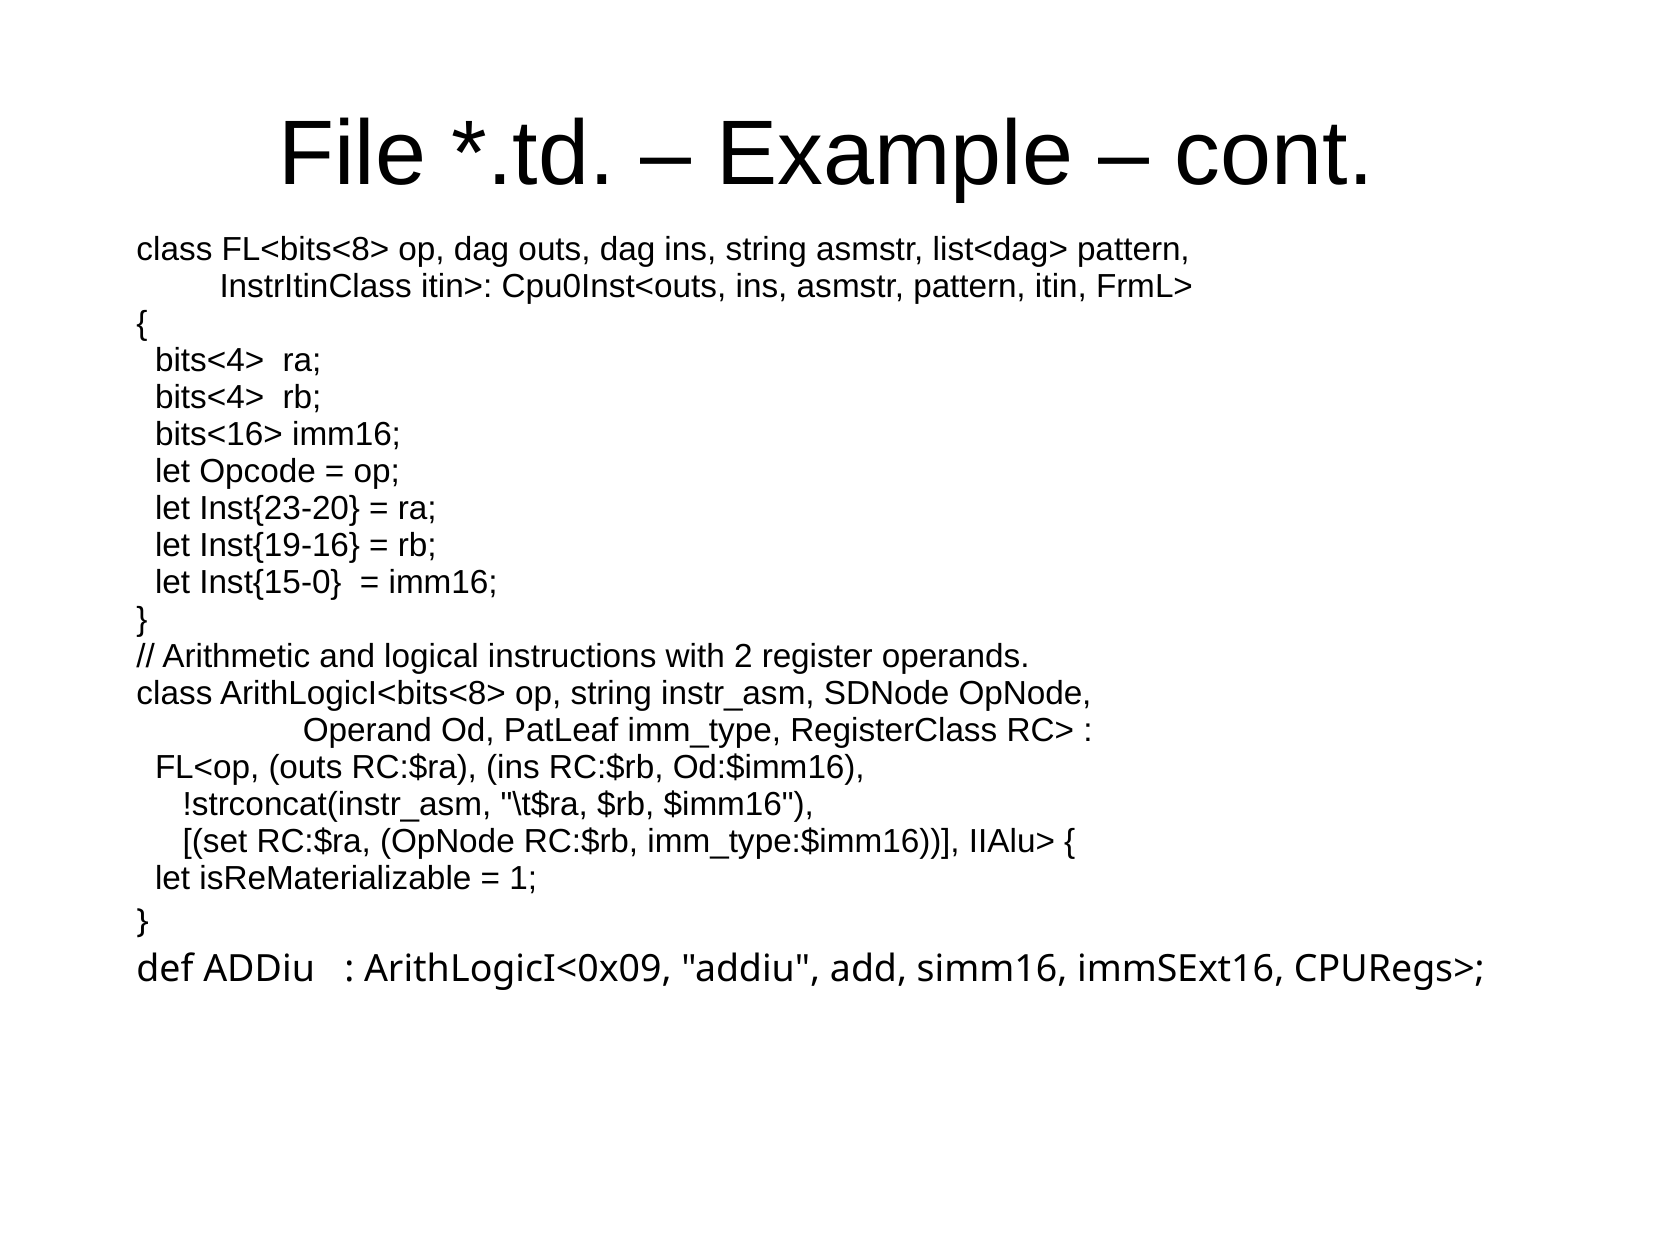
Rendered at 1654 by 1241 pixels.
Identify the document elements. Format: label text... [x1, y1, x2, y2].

text_box class FL<bits<8> op, dag outs, dag ins, string asmstr, list<dag> pattern, InstrItinClass itin>: Cpu0Inst<outs, ins, asmstr, pattern, itin, FrmL> { bits<4> ra; bits<4> rb; bits<16> imm16; let Opcode = op; let Inst{23-20} = ra; let Inst{19-16} = rb; let Inst{15-0} = imm16; } // Arithmetic and logical instructions with 2 register operands. class ArithLogicI<bits<8> op, string instr_asm, SDNode OpNode, Operand Od, PatLeaf imm_type, RegisterClass RC> : FL<op, (outs RC:$ra), (ins RC:$rb, Od:$imm16), !strconcat(instr_asm, "\t$ra, $rb, $imm16"), [(set RC:$ra, (OpNode RC:$rb, imm_type:$imm16))], IIAlu> { let isReMaterializable = 1; } def ADDiu : ArithLogicI<0x09, "addiu", add, simm16, immSExt16, CPURegs>; [121, 222, 1569, 1085]
title File *.td. – Example – cont. [82, 49, 1571, 257]
